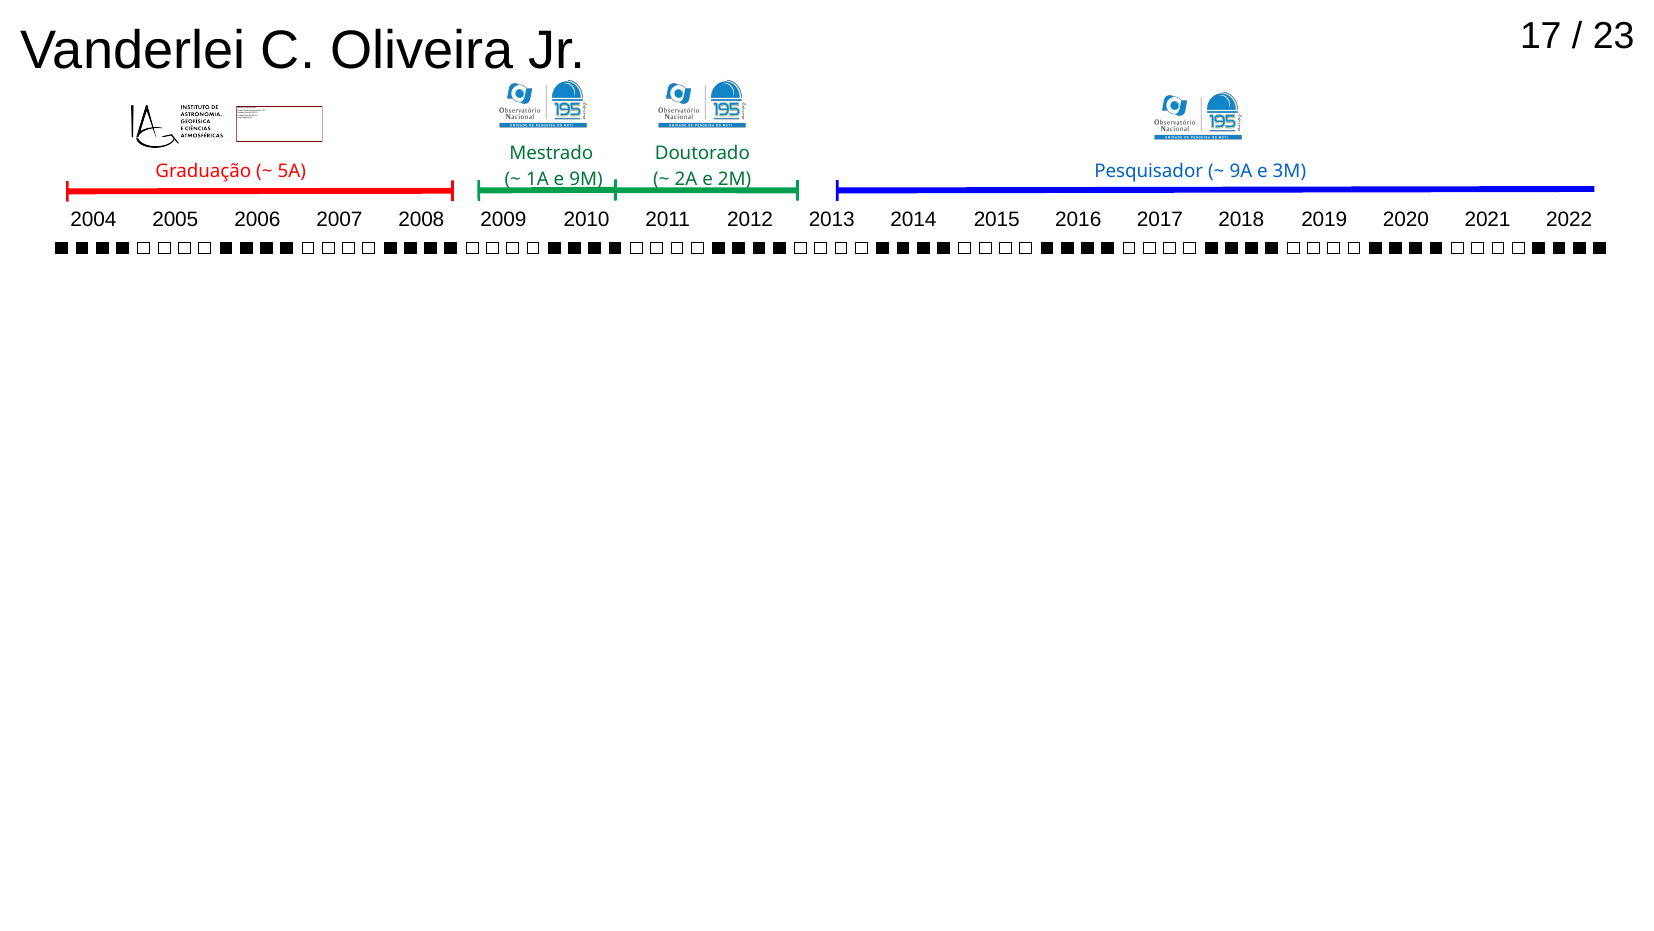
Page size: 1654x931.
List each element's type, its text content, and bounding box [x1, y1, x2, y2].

text_box [1512, 242, 1525, 254]
text_box [1245, 242, 1258, 254]
text_box [1553, 242, 1565, 254]
text_box Mestrado (~ 1A e 9M) [489, 132, 621, 179]
picture [483, 89, 608, 154]
text_box [55, 242, 68, 254]
text_box 2008 [383, 200, 460, 239]
text_box [322, 242, 335, 254]
text_box [588, 242, 601, 254]
text_box [1307, 242, 1320, 254]
text_box Doutorado (~ 2A e 2M) [638, 132, 813, 189]
text_box [424, 242, 437, 254]
text_box [979, 242, 992, 254]
text_box [240, 242, 253, 254]
text_box [1327, 242, 1340, 254]
text_box [794, 242, 807, 254]
picture [236, 106, 323, 142]
text_box 2010 [548, 200, 625, 239]
text_box [384, 242, 397, 254]
text_box [486, 242, 499, 254]
text_box [1369, 242, 1382, 254]
text_box 2009 [465, 200, 542, 239]
text_box 2021 [1449, 200, 1526, 239]
text_box [1041, 242, 1053, 254]
text_box [773, 242, 786, 254]
picture [131, 105, 223, 148]
text_box Vanderlei C. Oliveira Jr. [5, 11, 615, 89]
text_box 2022 [1531, 200, 1608, 239]
text_box 2012 [712, 200, 788, 239]
text_box [1101, 242, 1114, 254]
text_box [302, 242, 314, 254]
text_box [527, 242, 539, 254]
text_box [1471, 242, 1484, 254]
picture [642, 63, 767, 132]
text_box [691, 242, 704, 254]
text_box [404, 242, 417, 254]
text_box [220, 242, 232, 254]
text_box [116, 242, 129, 254]
text_box [1205, 242, 1218, 254]
text_box [137, 242, 150, 254]
text_box [1532, 242, 1545, 254]
text_box [280, 242, 293, 254]
text_box [178, 242, 191, 254]
picture [1138, 75, 1263, 150]
text_box [444, 242, 457, 254]
text_box [671, 242, 683, 254]
text_box [753, 242, 765, 254]
text_box 2018 [1203, 200, 1280, 239]
text_box Graduação (~ 5A) [140, 150, 326, 188]
text_box 2006 [219, 200, 296, 239]
text_box 2004 [55, 200, 132, 239]
text_box [609, 242, 621, 254]
text_box [1183, 242, 1196, 254]
text_box [917, 242, 930, 254]
text_box [650, 242, 663, 254]
text_box [712, 242, 725, 254]
text_box [999, 242, 1012, 254]
text_box [630, 242, 643, 254]
text_box [1225, 242, 1238, 254]
text_box [198, 242, 211, 254]
text_box 2019 [1286, 200, 1363, 239]
text_box [814, 242, 827, 254]
text_box [1389, 242, 1402, 254]
text_box [1451, 242, 1464, 254]
text_box 2020 [1368, 200, 1444, 239]
text_box [342, 242, 355, 254]
text_box 2007 [301, 200, 378, 239]
text_box [548, 242, 561, 254]
text_box [855, 242, 868, 254]
text_box [1430, 242, 1442, 254]
text_box [1123, 242, 1135, 254]
text_box [362, 242, 375, 254]
text_box [158, 242, 171, 254]
text_box [1409, 242, 1422, 254]
text_box [1163, 242, 1176, 254]
text_box [1019, 242, 1032, 254]
text_box [260, 242, 273, 254]
text_box [835, 242, 847, 254]
text_box <number> / 23 [1375, 0, 1654, 71]
text_box [466, 242, 479, 254]
text_box 2017 [1122, 200, 1198, 239]
text_box 2005 [137, 200, 214, 239]
text_box [76, 242, 88, 254]
text_box [1143, 242, 1156, 254]
text_box 2011 [630, 200, 707, 239]
text_box [732, 242, 745, 254]
text_box 2013 [793, 200, 870, 239]
text_box 2016 [1040, 200, 1117, 239]
text_box [937, 242, 950, 254]
text_box [506, 242, 519, 254]
text_box [96, 242, 109, 254]
text_box [1573, 242, 1586, 254]
text_box Pesquisador (~ 9A e 3M) [1079, 150, 1336, 188]
text_box 2015 [958, 200, 1035, 239]
text_box [1492, 242, 1504, 254]
text_box [568, 242, 581, 254]
text_box [876, 242, 889, 254]
text_box [1593, 242, 1606, 254]
text_box [1061, 242, 1074, 254]
text_box 2014 [875, 200, 952, 239]
text_box [1287, 242, 1300, 254]
text_box [958, 242, 971, 254]
text_box [897, 242, 909, 254]
text_box [1081, 242, 1094, 254]
text_box [1348, 242, 1360, 254]
text_box [1265, 242, 1278, 254]
